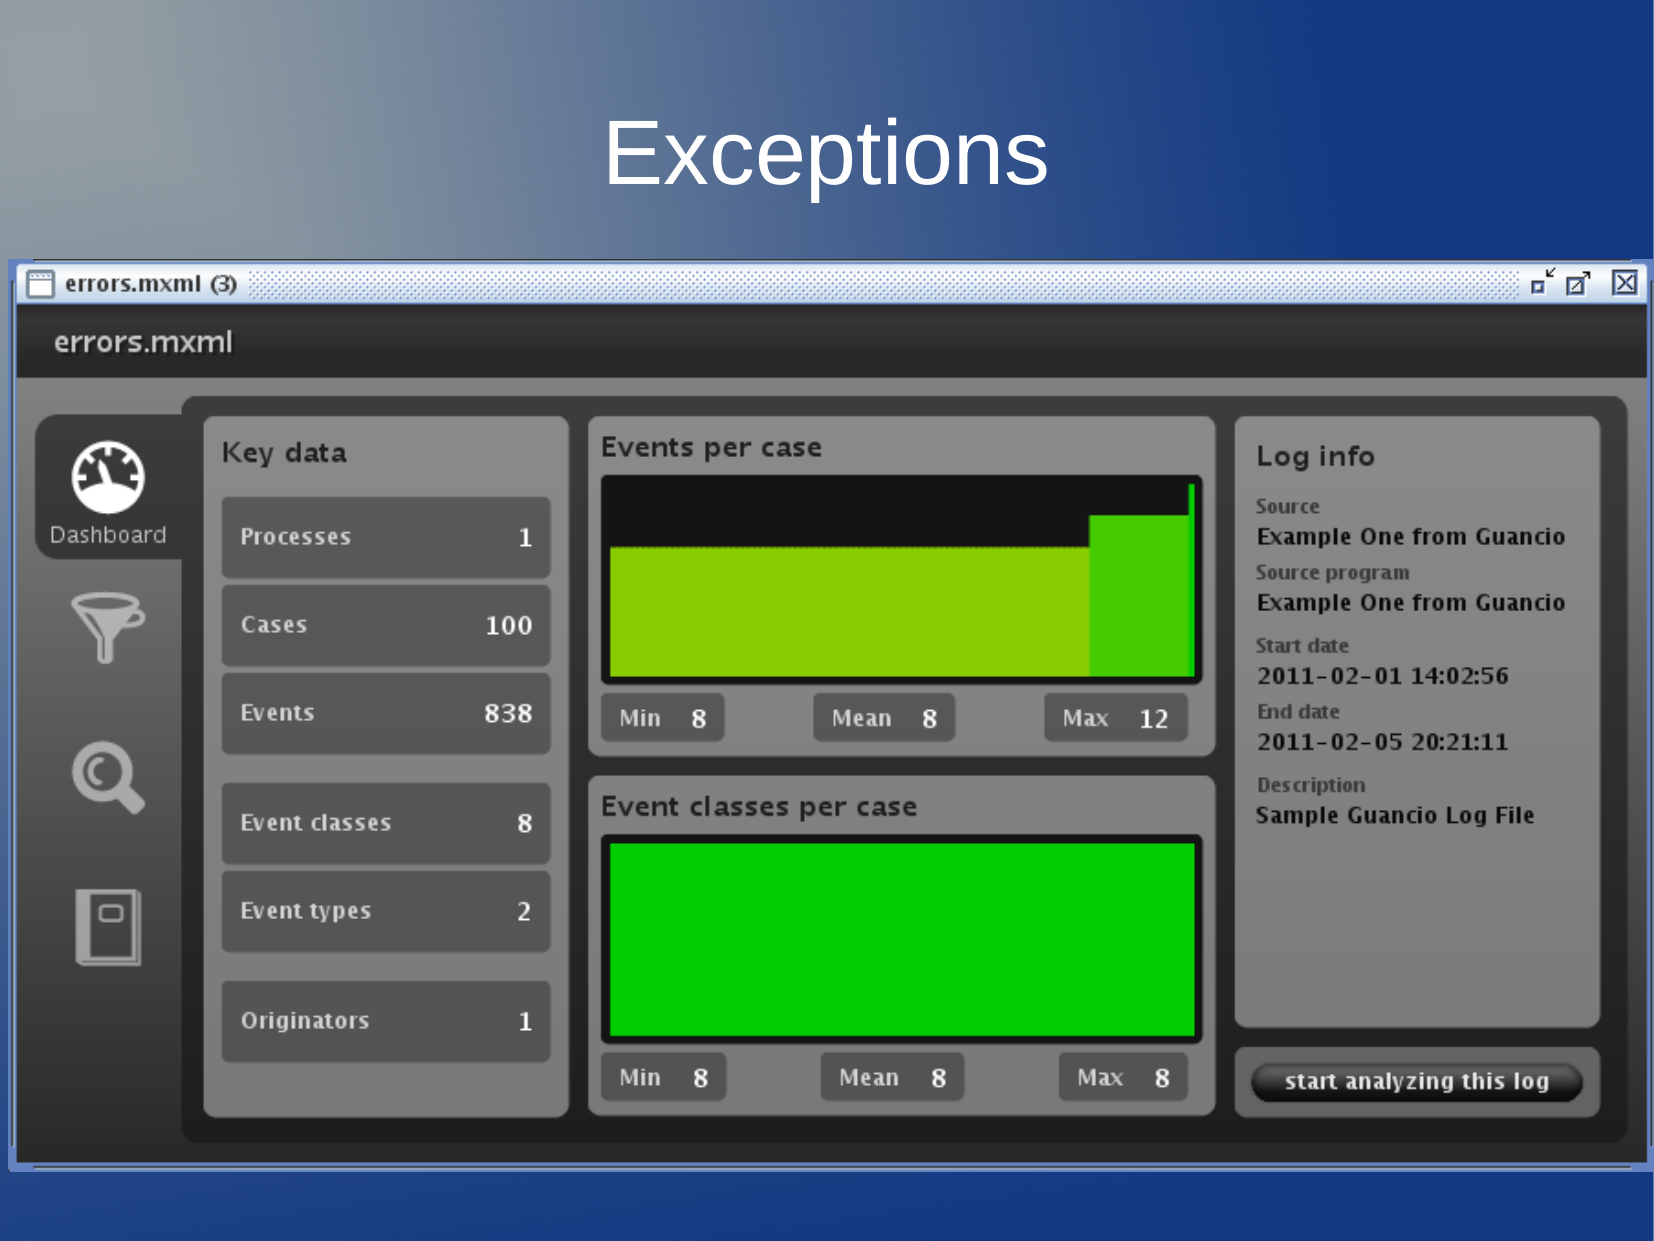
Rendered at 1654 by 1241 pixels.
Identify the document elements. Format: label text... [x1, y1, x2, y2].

picture [0, 0, 1654, 1241]
title Exceptions [82, 49, 1571, 257]
